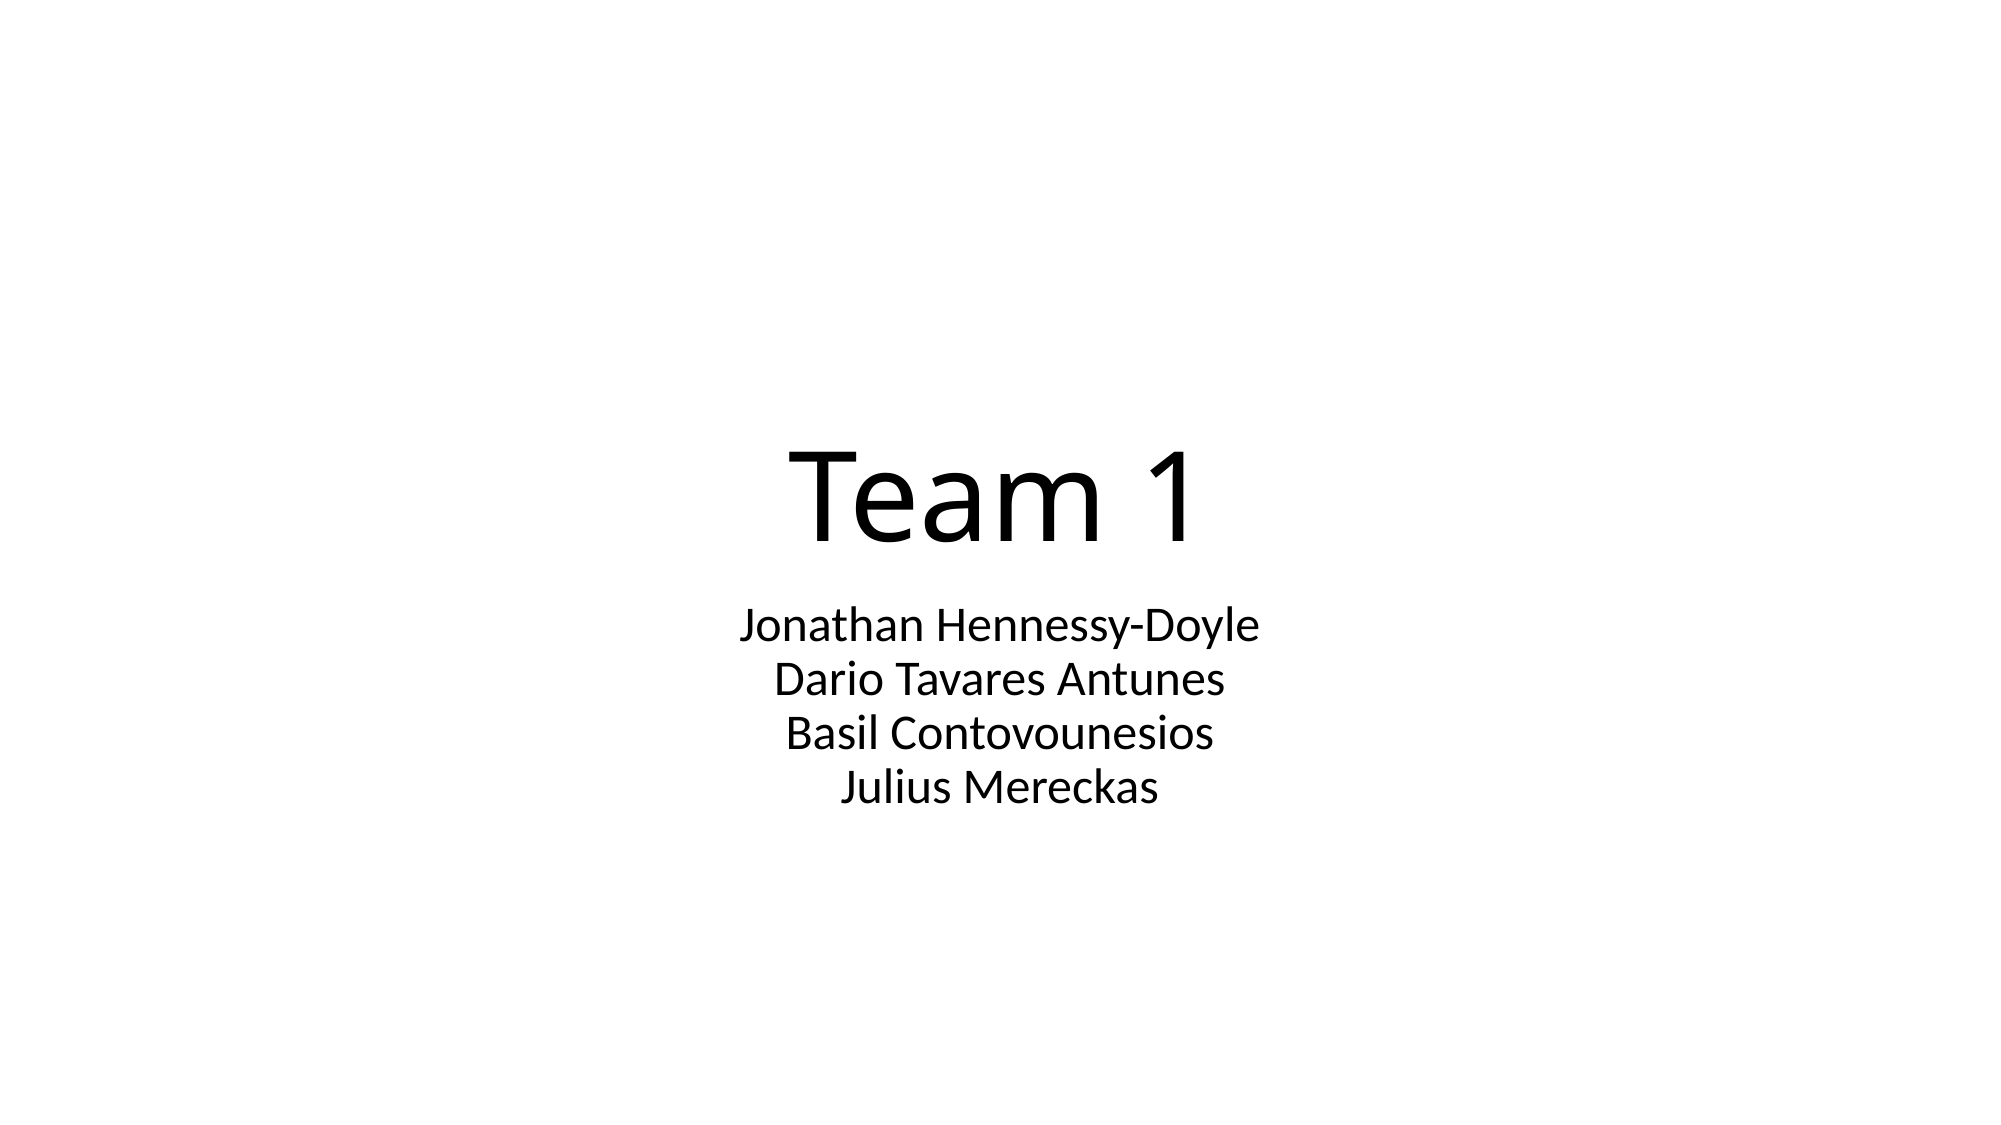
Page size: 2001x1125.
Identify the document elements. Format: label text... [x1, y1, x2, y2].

title Team 1 [249, 184, 1750, 576]
subtitle Jonathan Hennessy-Doyle Dario Tavares Antunes Basil Contovounesios Julius Mereckas [249, 590, 1750, 863]
